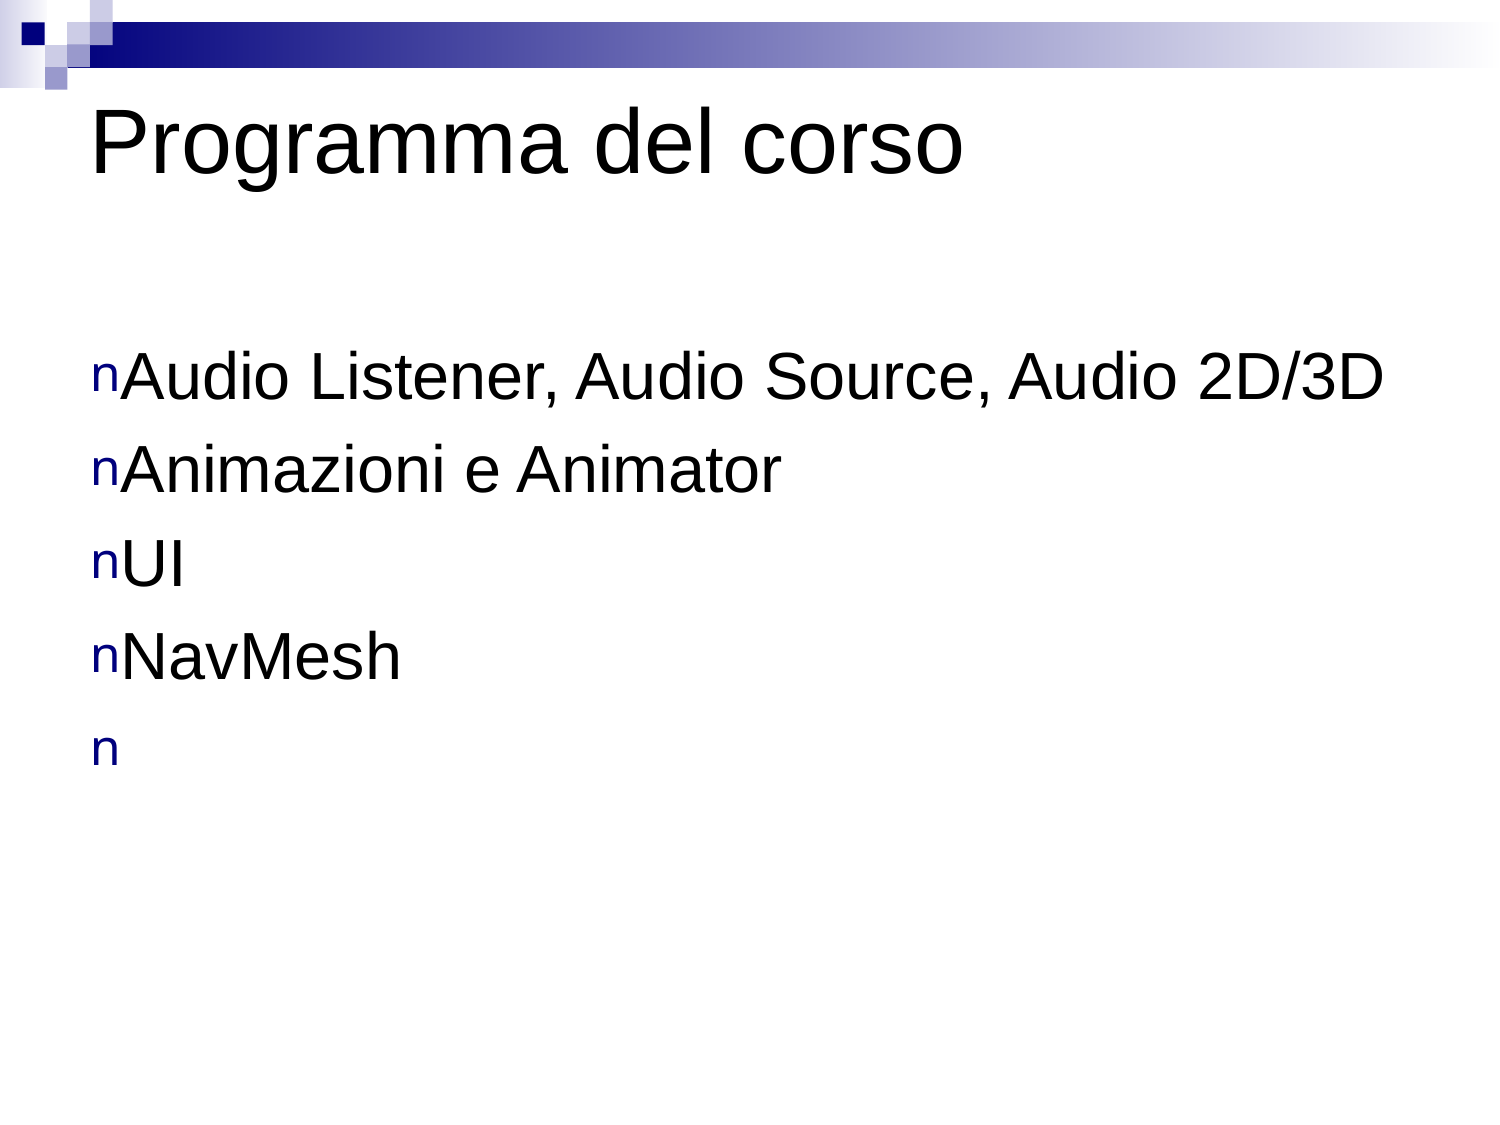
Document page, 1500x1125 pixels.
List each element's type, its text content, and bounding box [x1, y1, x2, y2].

title Programma del corso [75, 75, 1425, 300]
list Audio Listener, Audio Source, Audio 2D/3D Animazioni e Animator UI NavMesh [75, 324, 1425, 963]
